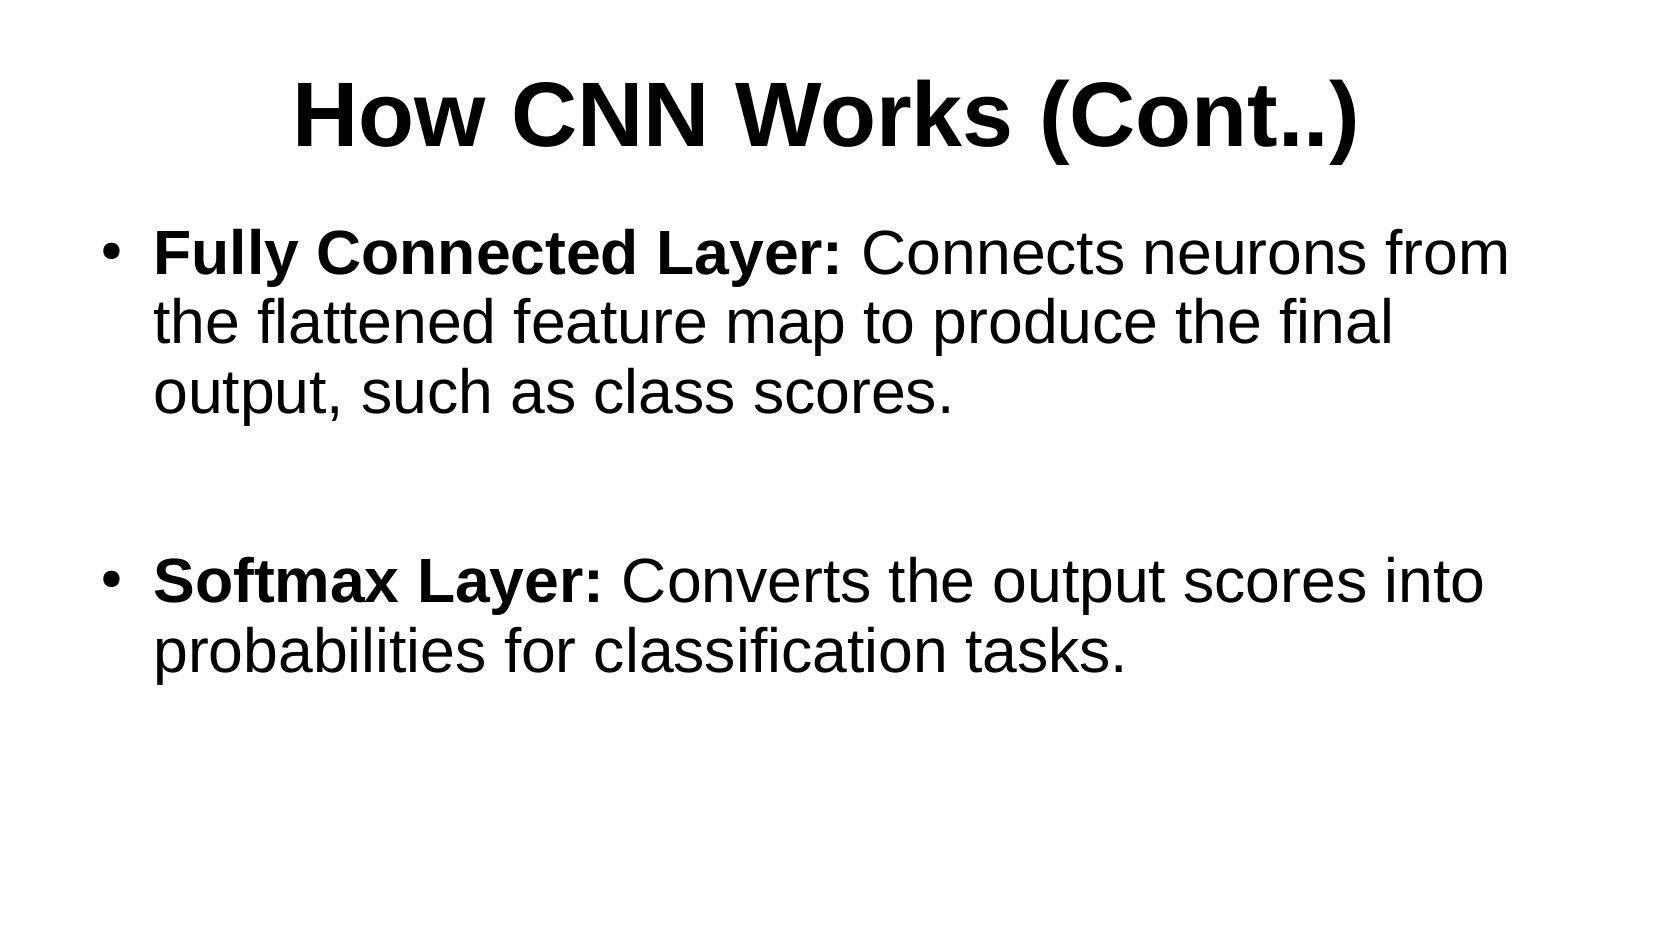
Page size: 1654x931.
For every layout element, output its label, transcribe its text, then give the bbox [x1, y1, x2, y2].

title How CNN Works (Cont..) [82, 37, 1571, 193]
list Fully Connected Layer: Connects neurons from the flattened feature map to produce the final output, such as class scores. Softmax Layer: Converts the output scores into probabilities for classification tasks. [82, 217, 1571, 758]
